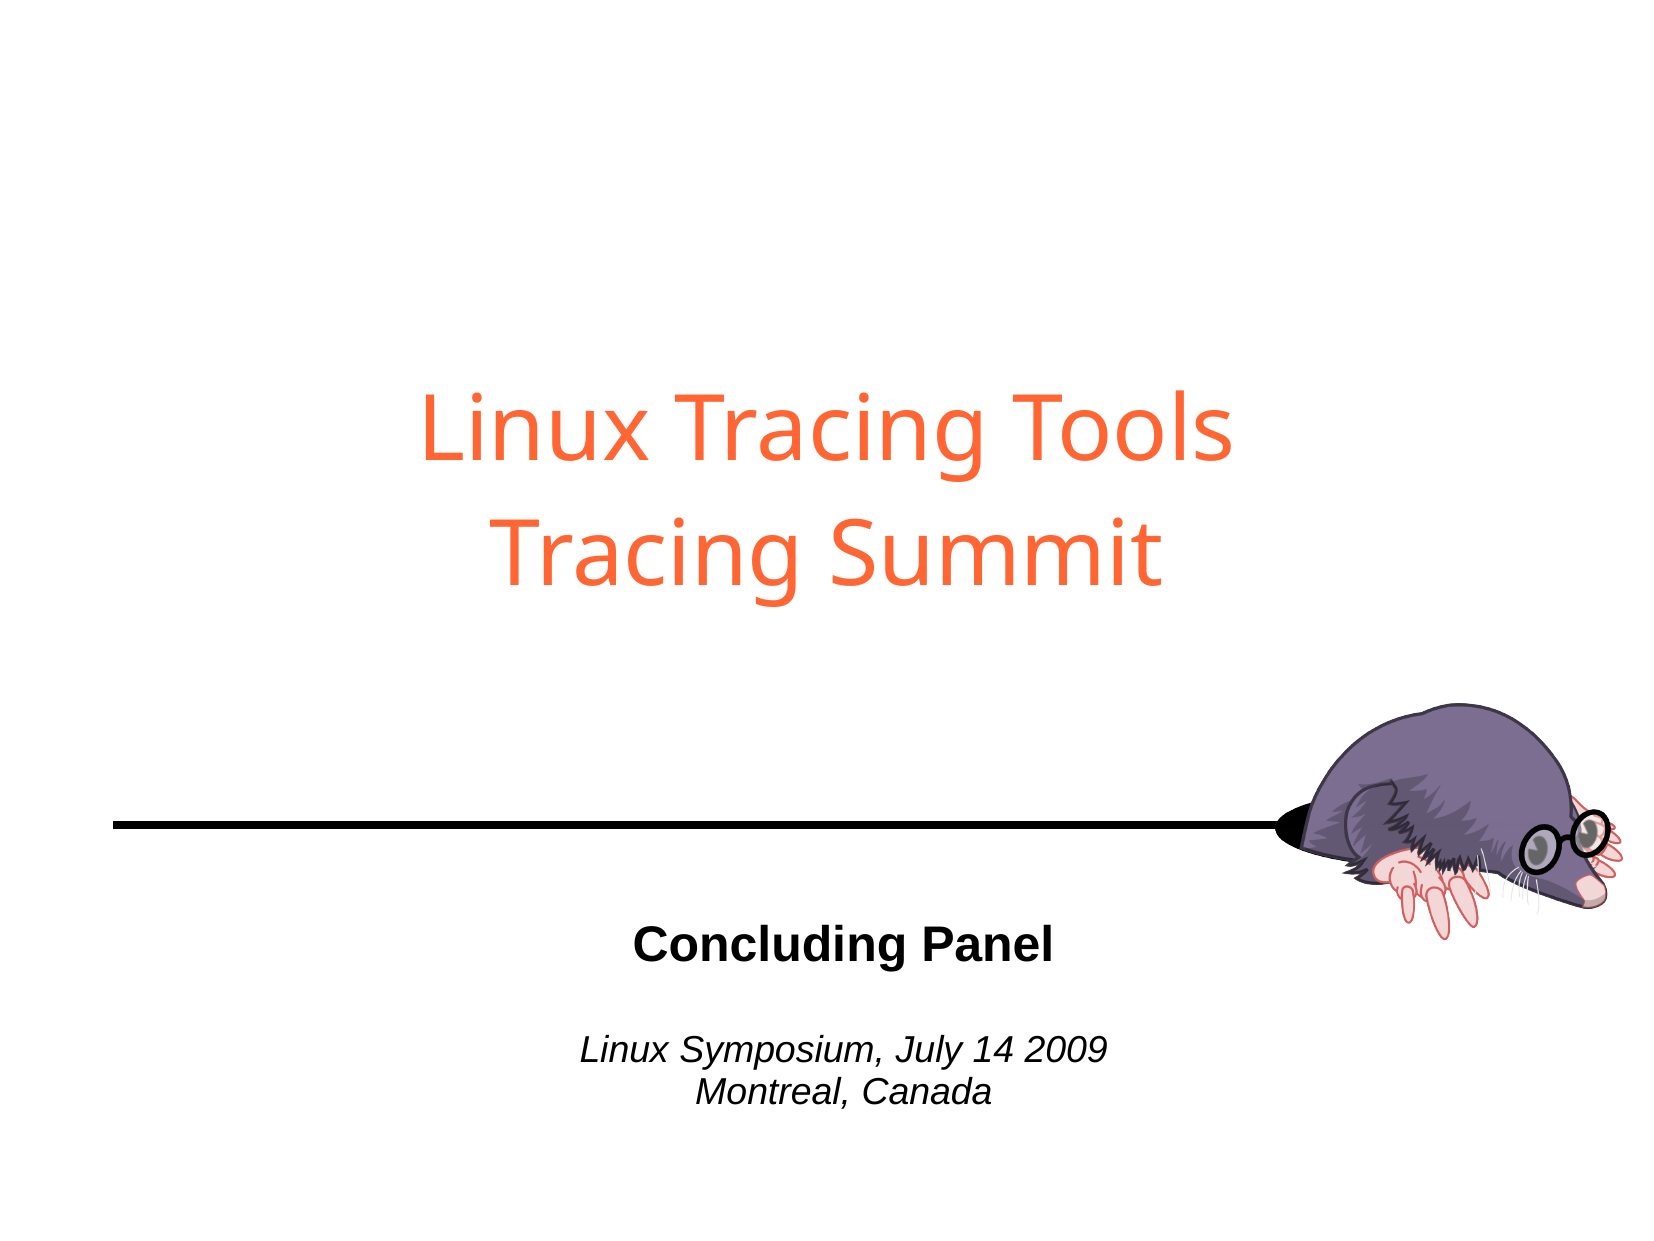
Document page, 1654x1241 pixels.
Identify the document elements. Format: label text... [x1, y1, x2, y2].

title Linux Tracing Tools Tracing Summit [82, 37, 1571, 938]
picture [1275, 703, 1623, 950]
text_box Concluding Panel Linux Symposium, July 14 2009 Montreal, Canada [300, 909, 1388, 1120]
